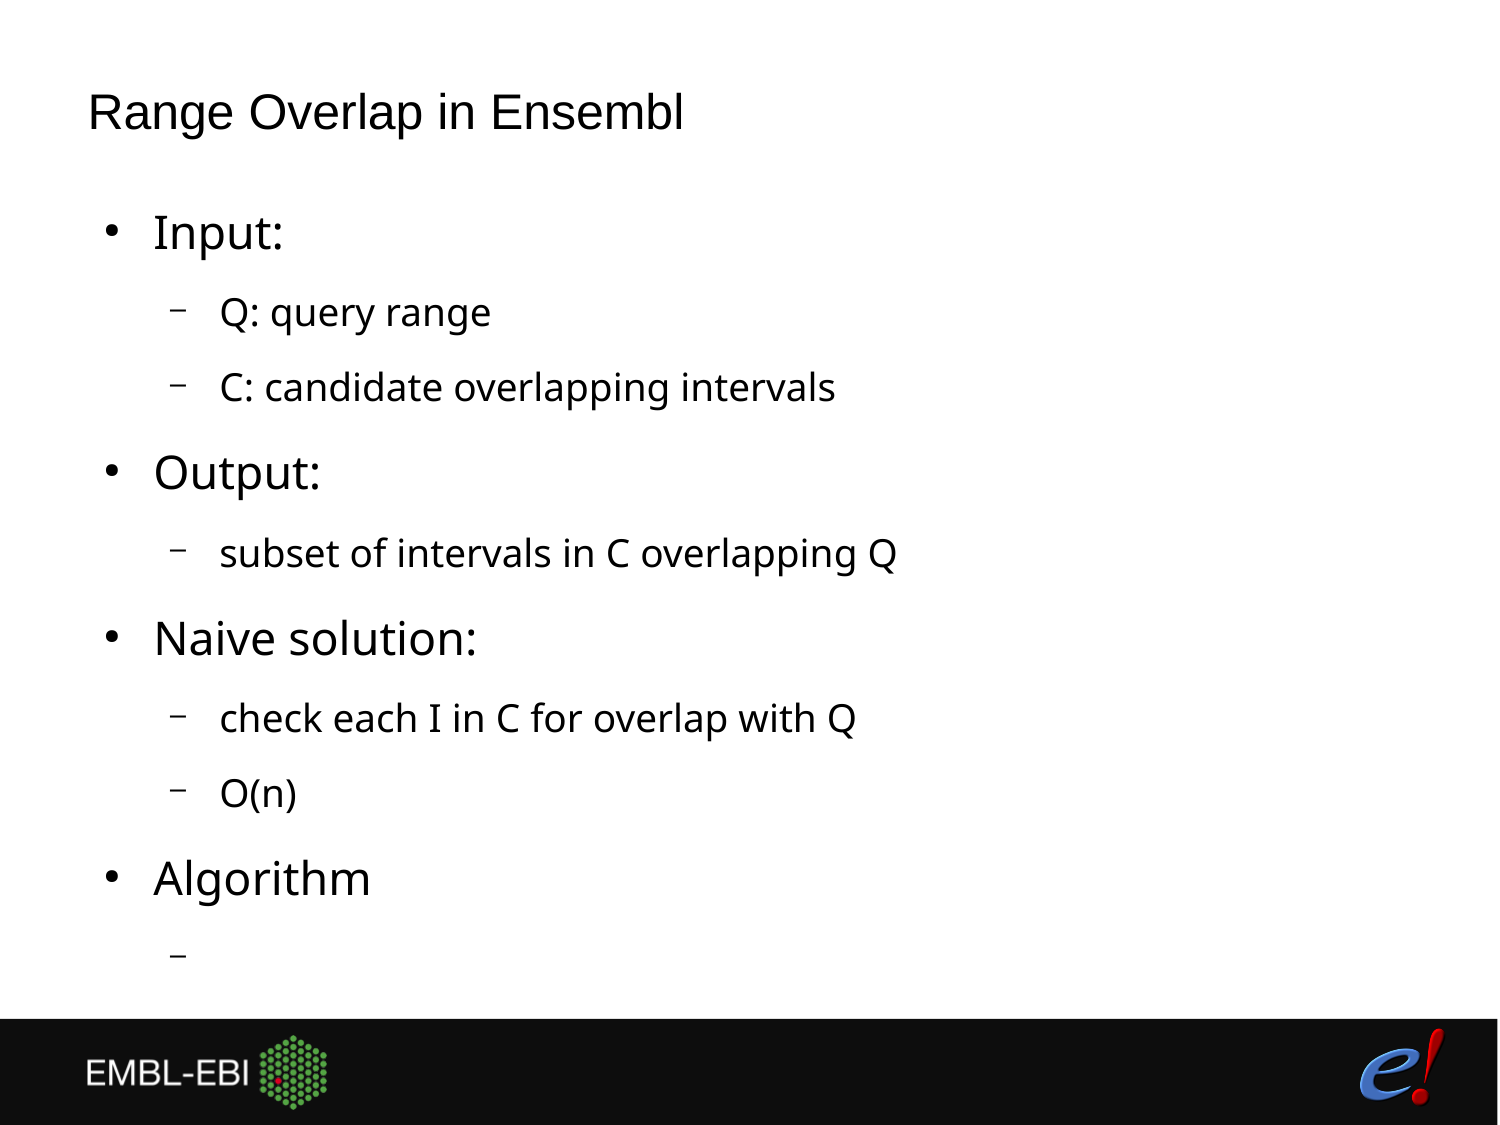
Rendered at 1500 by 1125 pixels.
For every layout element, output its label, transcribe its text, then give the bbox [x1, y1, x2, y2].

picture [87, 1035, 327, 1110]
list Input: Q: query range C: candidate overlapping intervals Output: subset of intervals in C overlapping Q Naive solution: check each I in C for overlap with Q O(n) Algorithm [87, 200, 1425, 914]
title Range Overlap in Ensembl [87, 50, 1425, 175]
picture [1357, 1026, 1448, 1112]
